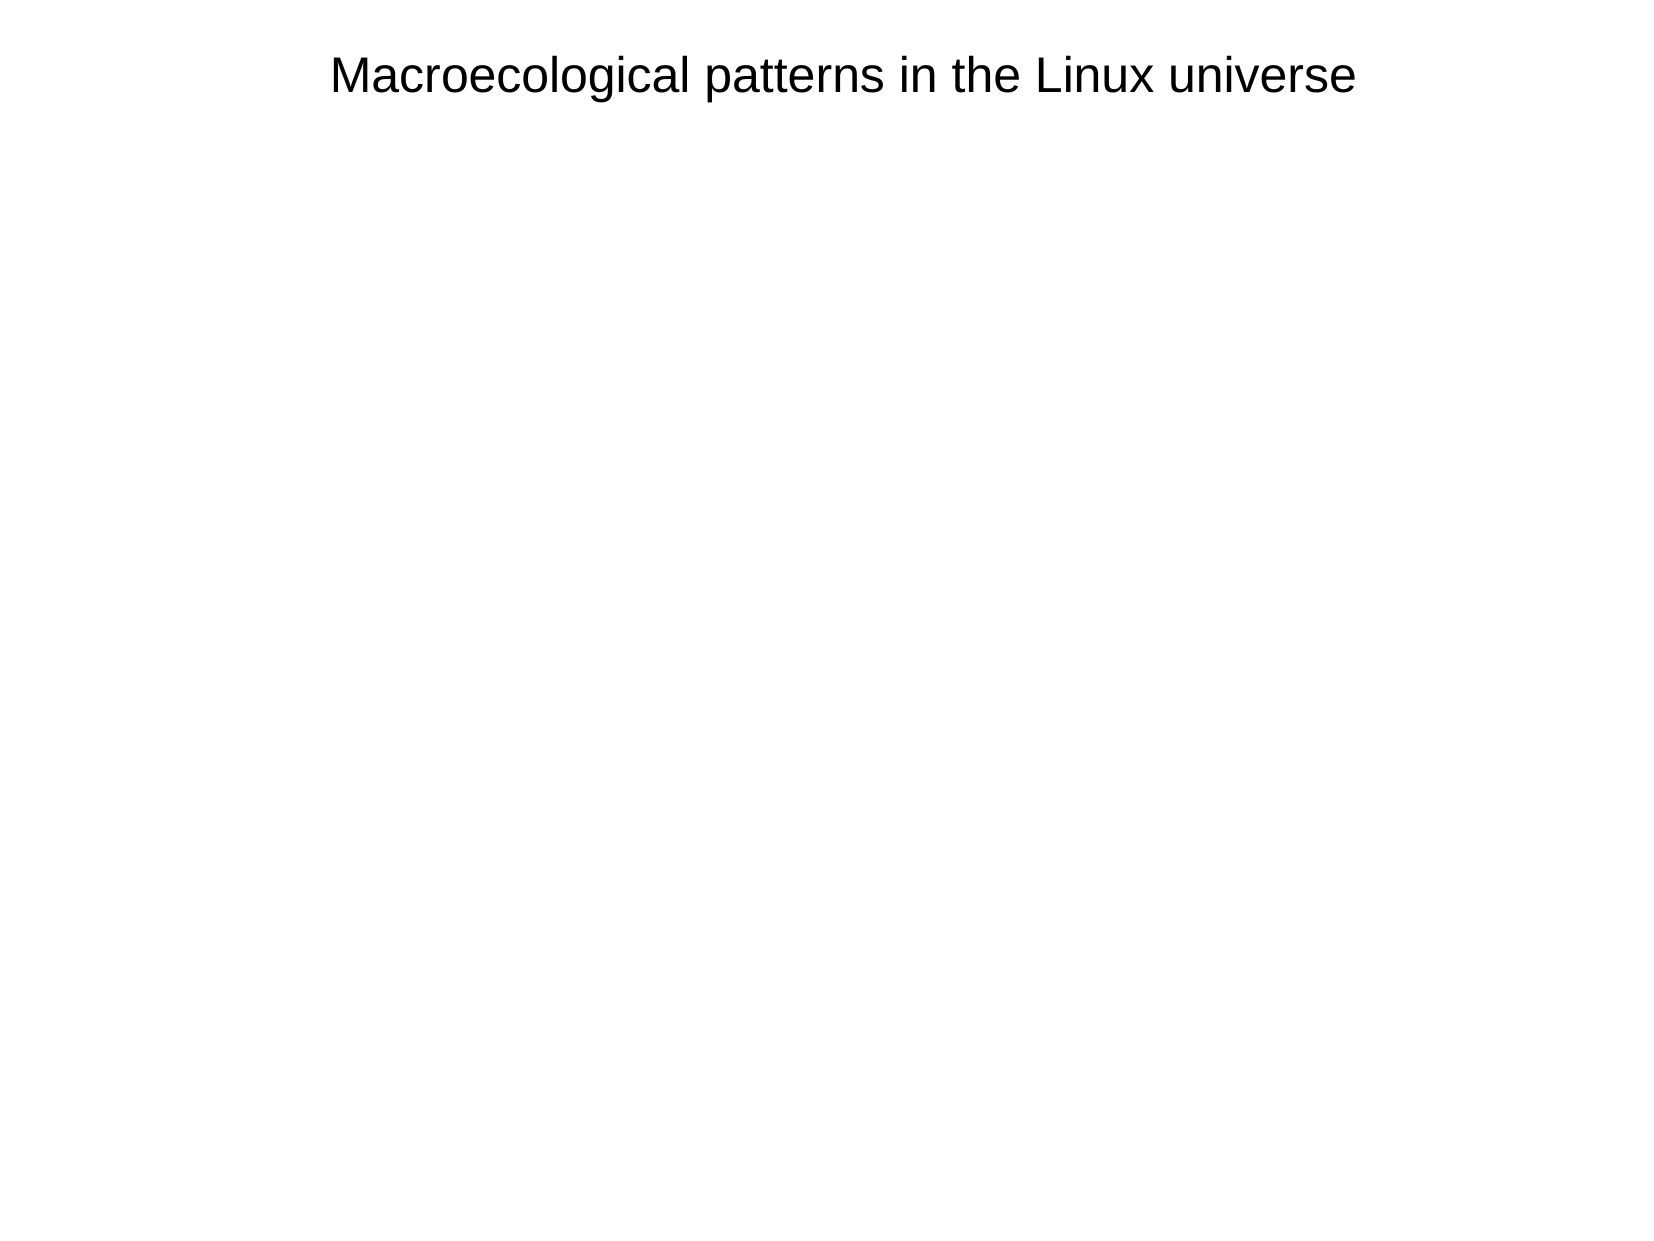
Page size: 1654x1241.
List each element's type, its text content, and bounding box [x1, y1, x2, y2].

text_box Macroecological patterns in the Linux universe [315, 40, 1405, 167]
